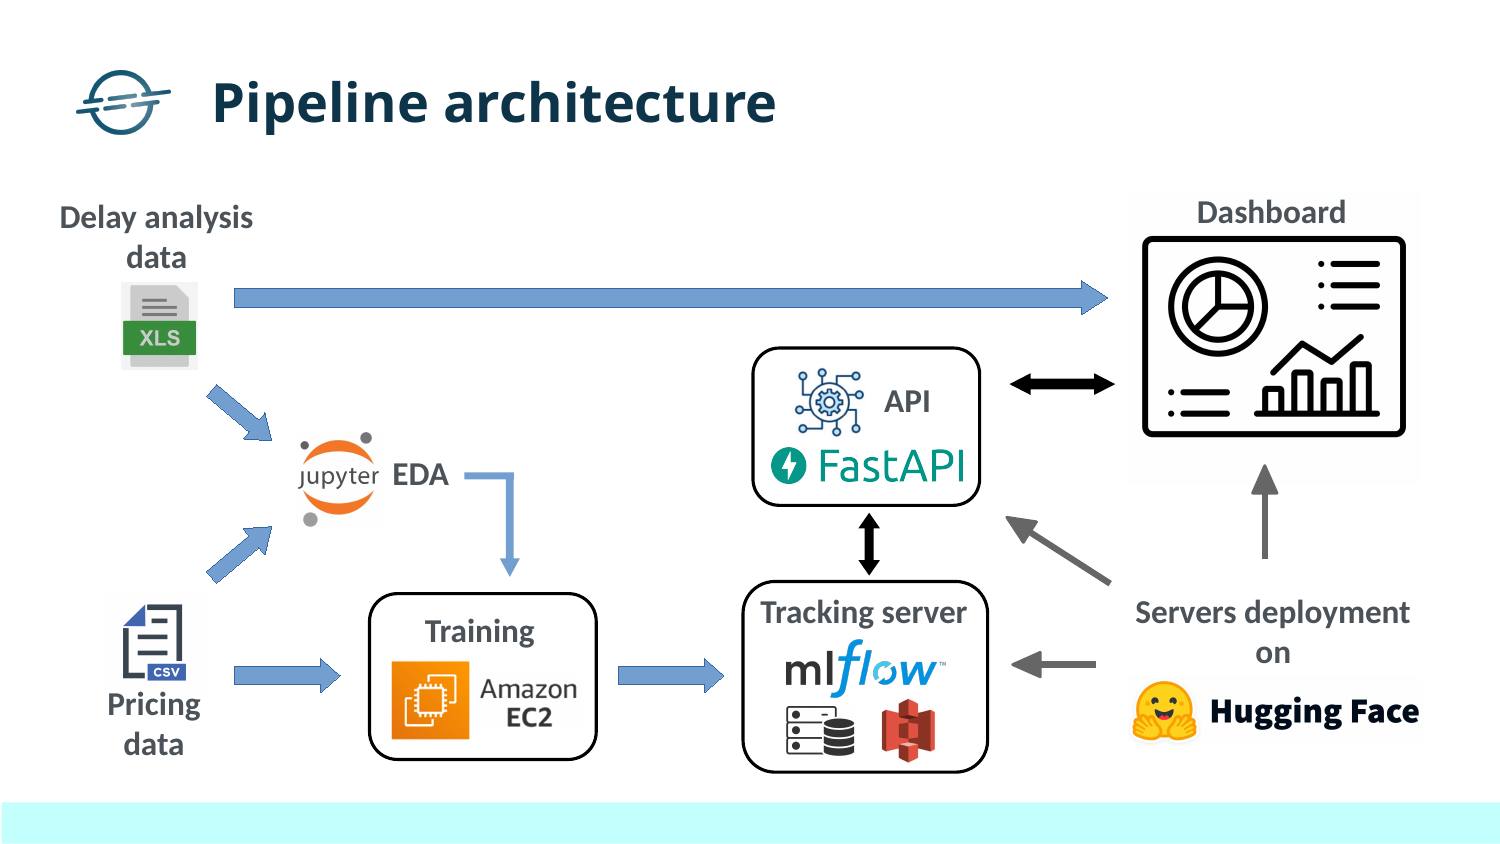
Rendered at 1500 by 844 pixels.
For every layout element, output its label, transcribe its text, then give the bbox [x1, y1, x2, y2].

picture [102, 590, 207, 667]
text_box [206, 384, 272, 441]
text_box [234, 658, 341, 693]
text_box [464, 472, 520, 577]
picture [786, 639, 946, 765]
title Delay analysis data [37, 180, 277, 252]
text_box [743, 603, 988, 773]
text_box [858, 512, 880, 576]
picture [76, 70, 171, 135]
title EDA [382, 437, 467, 510]
picture [1128, 676, 1422, 746]
picture [475, 675, 582, 731]
title Pricing data [34, 667, 274, 770]
picture [1127, 189, 1421, 484]
picture [121, 282, 198, 370]
text_box [1, 802, 1500, 844]
text_box [369, 593, 597, 760]
text_box [1009, 373, 1116, 395]
title Dashboard [1145, 175, 1399, 249]
text_box [618, 658, 724, 693]
picture [295, 429, 382, 531]
text_box [206, 526, 272, 584]
title Tracking server [743, 575, 986, 641]
text_box [752, 348, 980, 506]
title Servers deployment on [1116, 575, 1430, 695]
title Training [395, 593, 564, 659]
picture [391, 660, 470, 740]
title Pipeline architecture [196, 53, 874, 155]
text_box [234, 280, 1108, 315]
